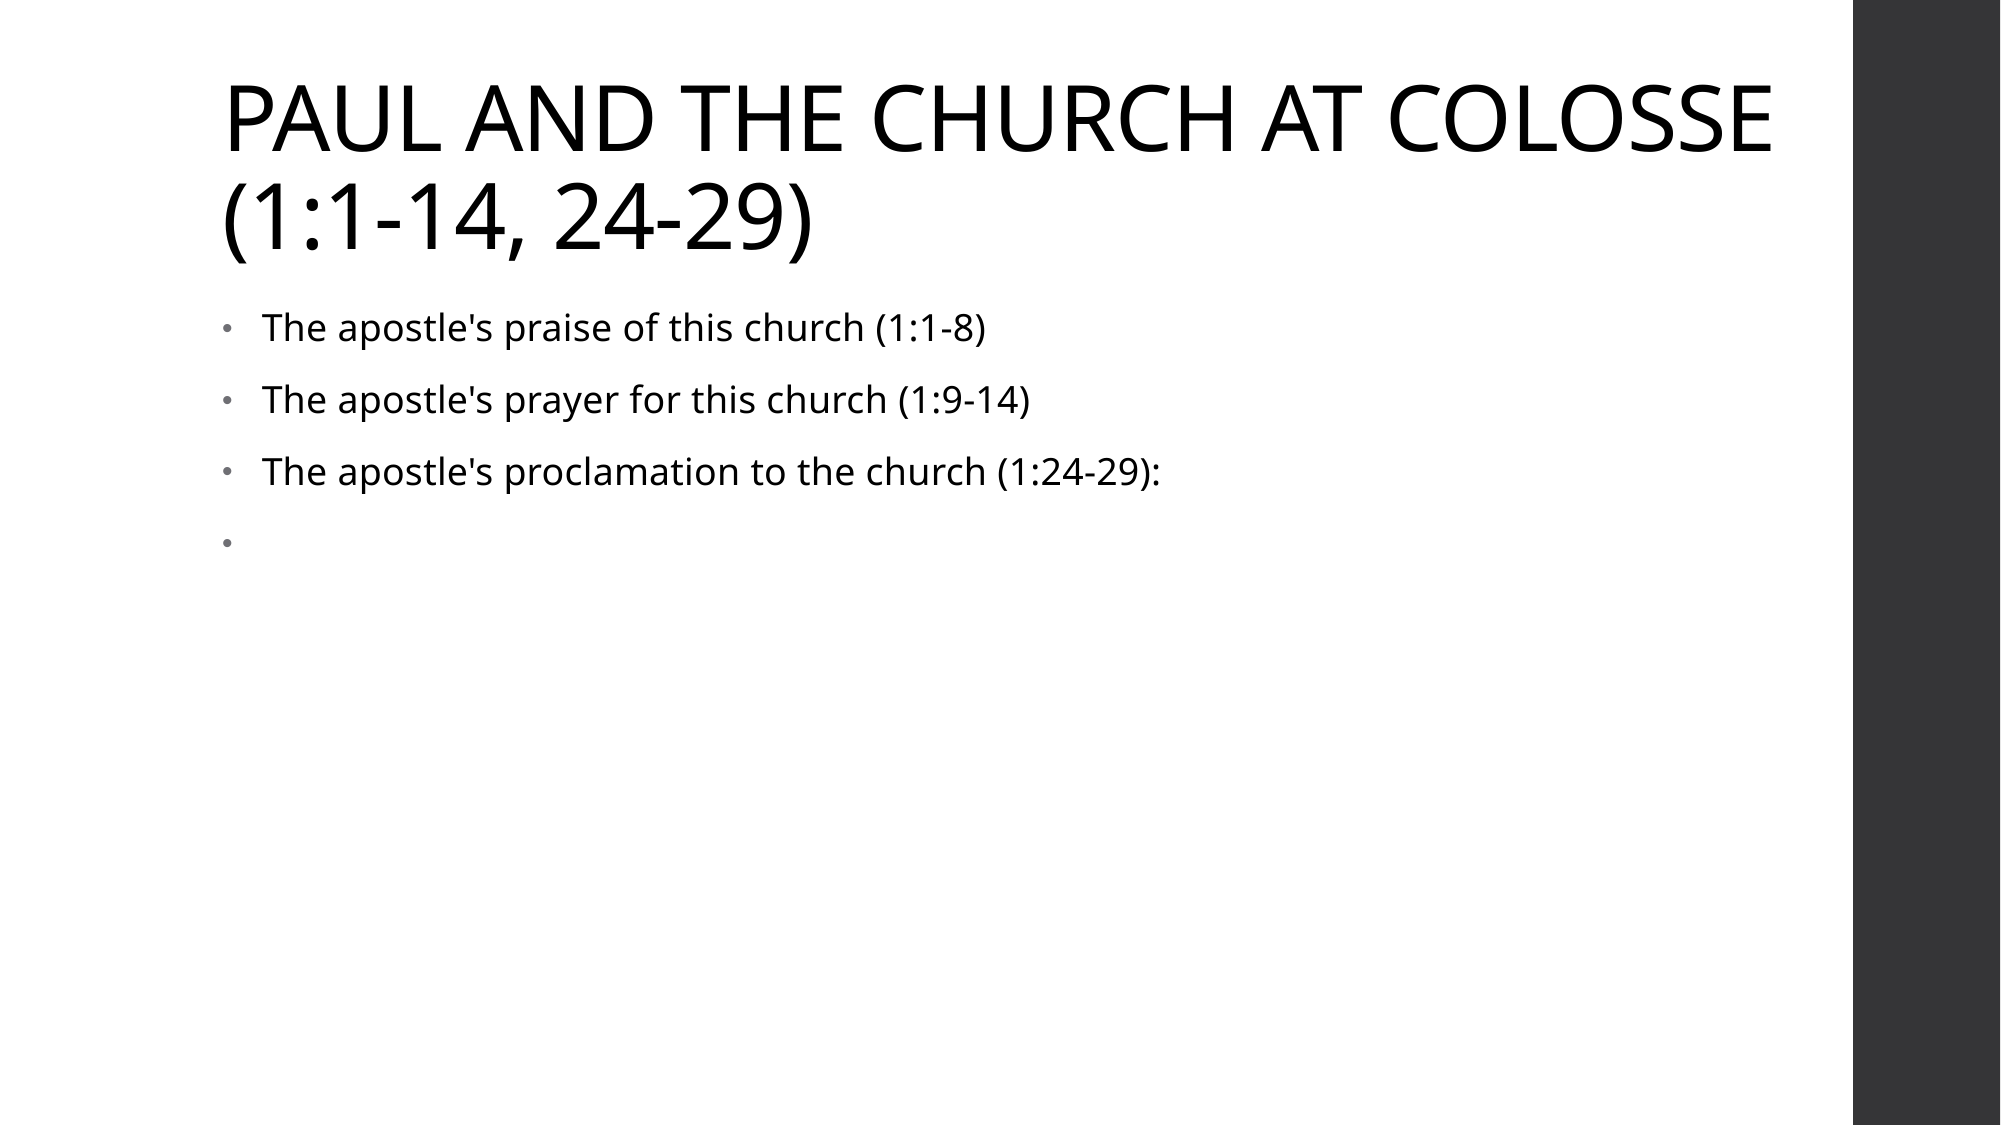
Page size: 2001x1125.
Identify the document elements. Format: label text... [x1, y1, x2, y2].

title PAUL AND THE CHURCH AT COLOSSE (1:1-14, 24-29) [206, 60, 1797, 278]
list The apostle's praise of this church (1:1-8) The apostle's prayer for this church (1:9-14) The apostle's proclamation to the church (1:24-29): [206, 299, 1617, 1014]
